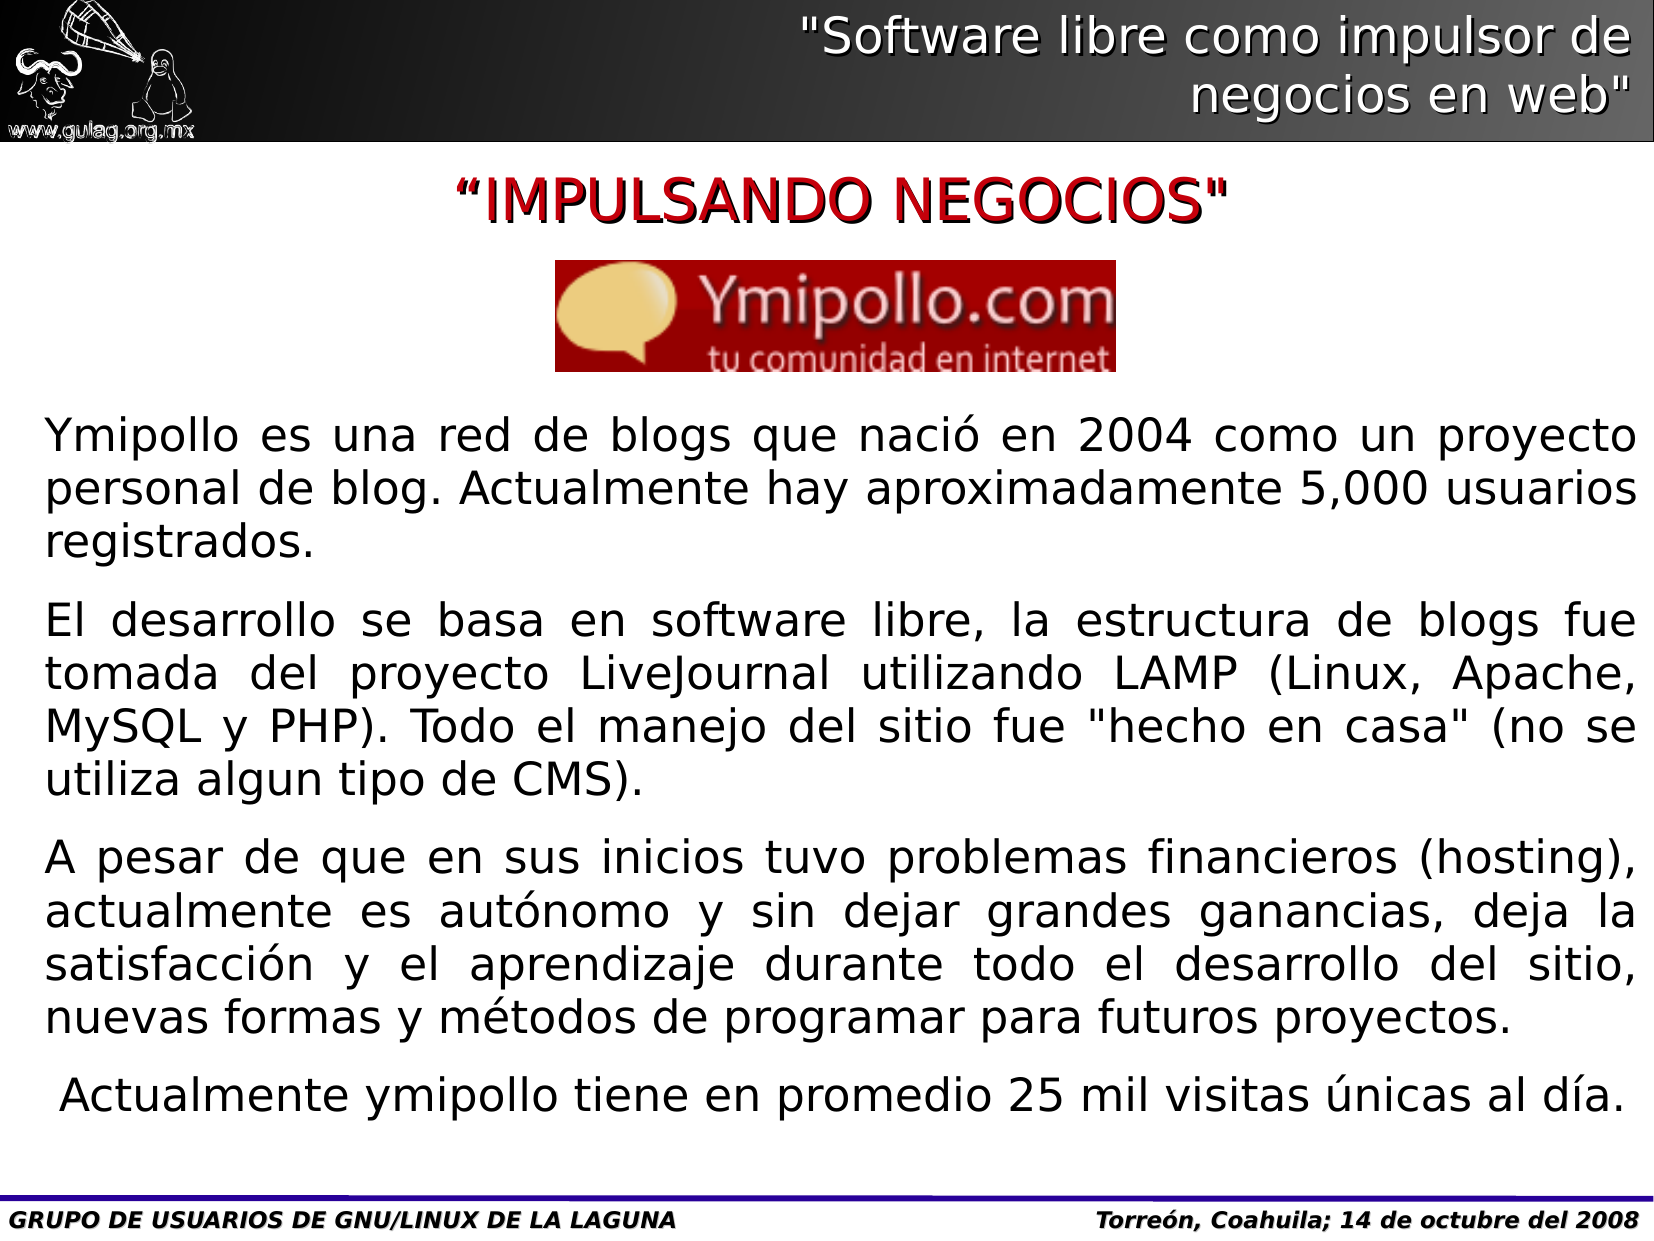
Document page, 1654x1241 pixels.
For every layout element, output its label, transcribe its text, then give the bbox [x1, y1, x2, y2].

text_box "Software libre como impulsor de negocios en web" [749, 0, 1648, 132]
picture [5, 0, 197, 144]
text_box [197, 0, 1654, 142]
text_box Torreón, Coahuila; 14 de octubre del 2008 [1080, 1200, 1654, 1241]
text_box Ymipollo es una red de blogs que nació en 2004 como un proyecto personal de blog. Actualmente hay aproximadamente 5,000 usuarios registrados. El desarrollo se basa en software libre, la estructura de blogs fue tomada del proyecto LiveJournal utilizando LAMP (Linux, Apache, MySQL y PHP). Todo el manejo del sitio fue "hecho en casa" (no se utiliza algun tipo de CMS). A pesar de que en sus inicios tuvo problemas financieros (hosting), actualmente es autónomo y sin dejar grandes ganancias, deja la satisfacción y el aprendizaje durante todo el desarrollo del sitio, nuevas formas y métodos de programar para futuros proyectos. Actualmente ymipollo tiene en promedio 25 mil visitas únicas al día. [29, 401, 1654, 1131]
text_box [0, 0, 5, 142]
picture [555, 260, 1116, 373]
text_box GRUPO DE USUARIOS DE GNU/LINUX DE LA LAGUNA [0, 1200, 693, 1241]
text_box “IMPULSANDO NEGOCIOS" [88, 159, 1595, 243]
